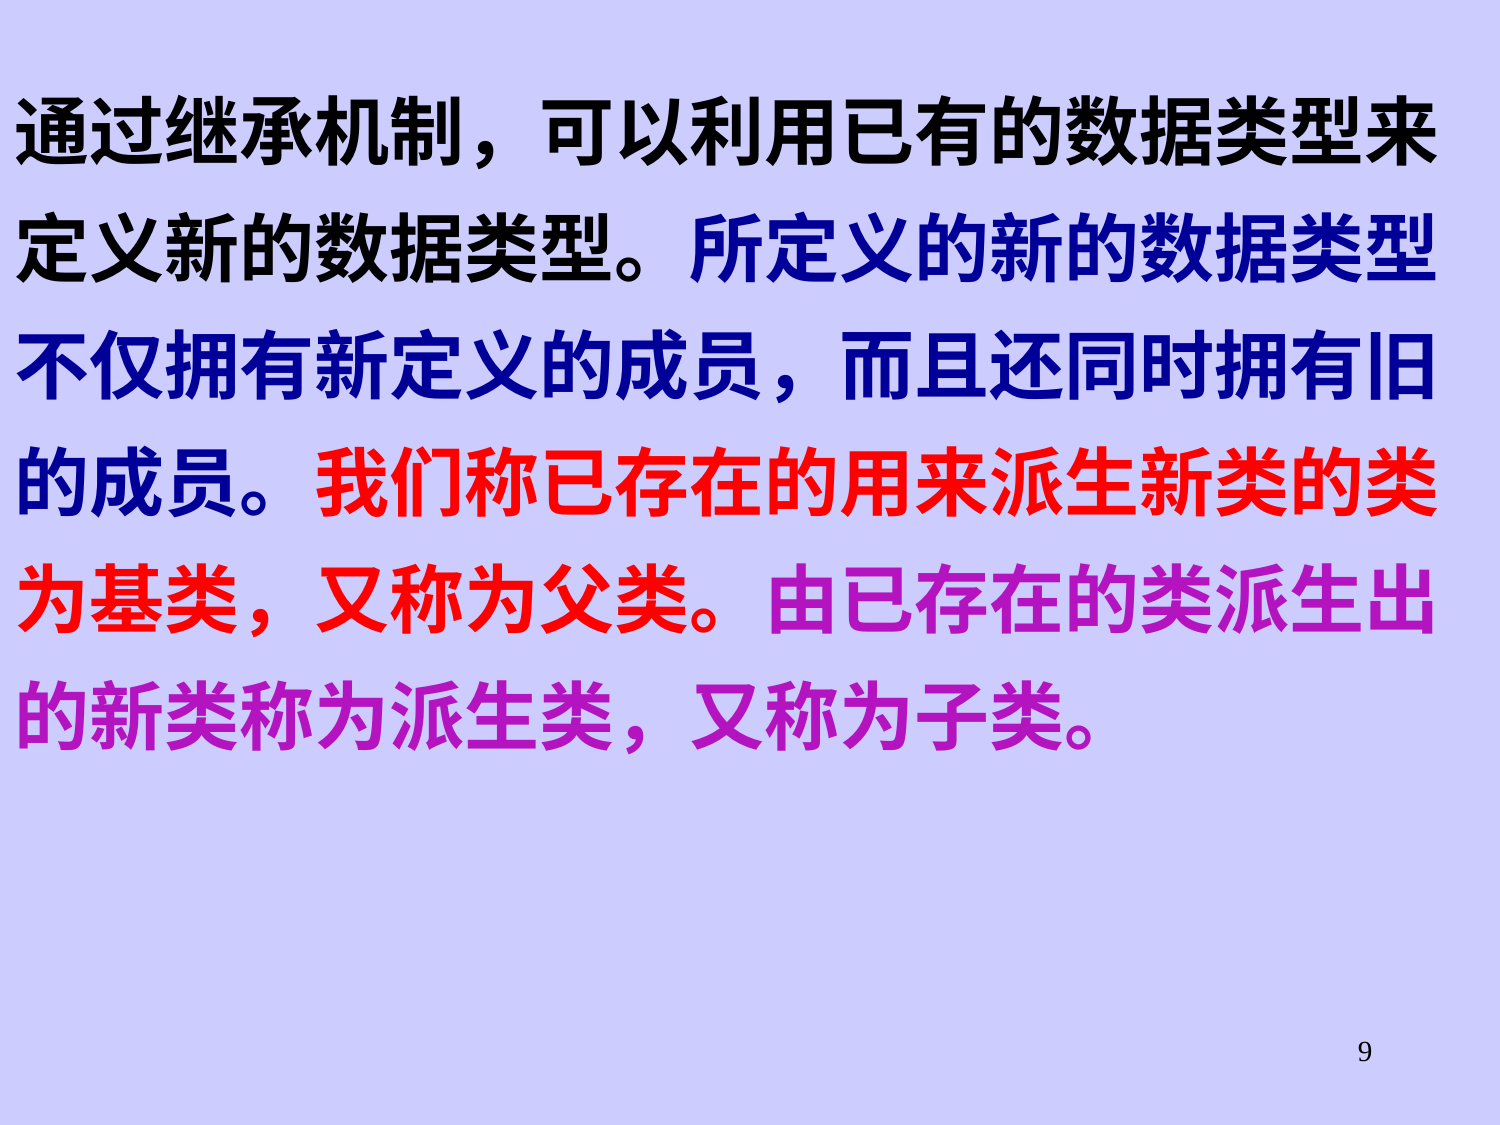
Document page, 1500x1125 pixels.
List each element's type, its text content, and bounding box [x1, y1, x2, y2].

text_box 通过继承机制，可以利用已有的数据类型来定义新的数据类型。所定义的新的数据类型不仅拥有新定义的成员，而且还同时拥有旧的成员。我们称已存在的用来派生新类的类为基类，又称为父类。由已存在的类派生出的新类称为派生类，又称为子类。 [0, 49, 1500, 768]
text_box <编号> [1074, 1025, 1388, 1101]
